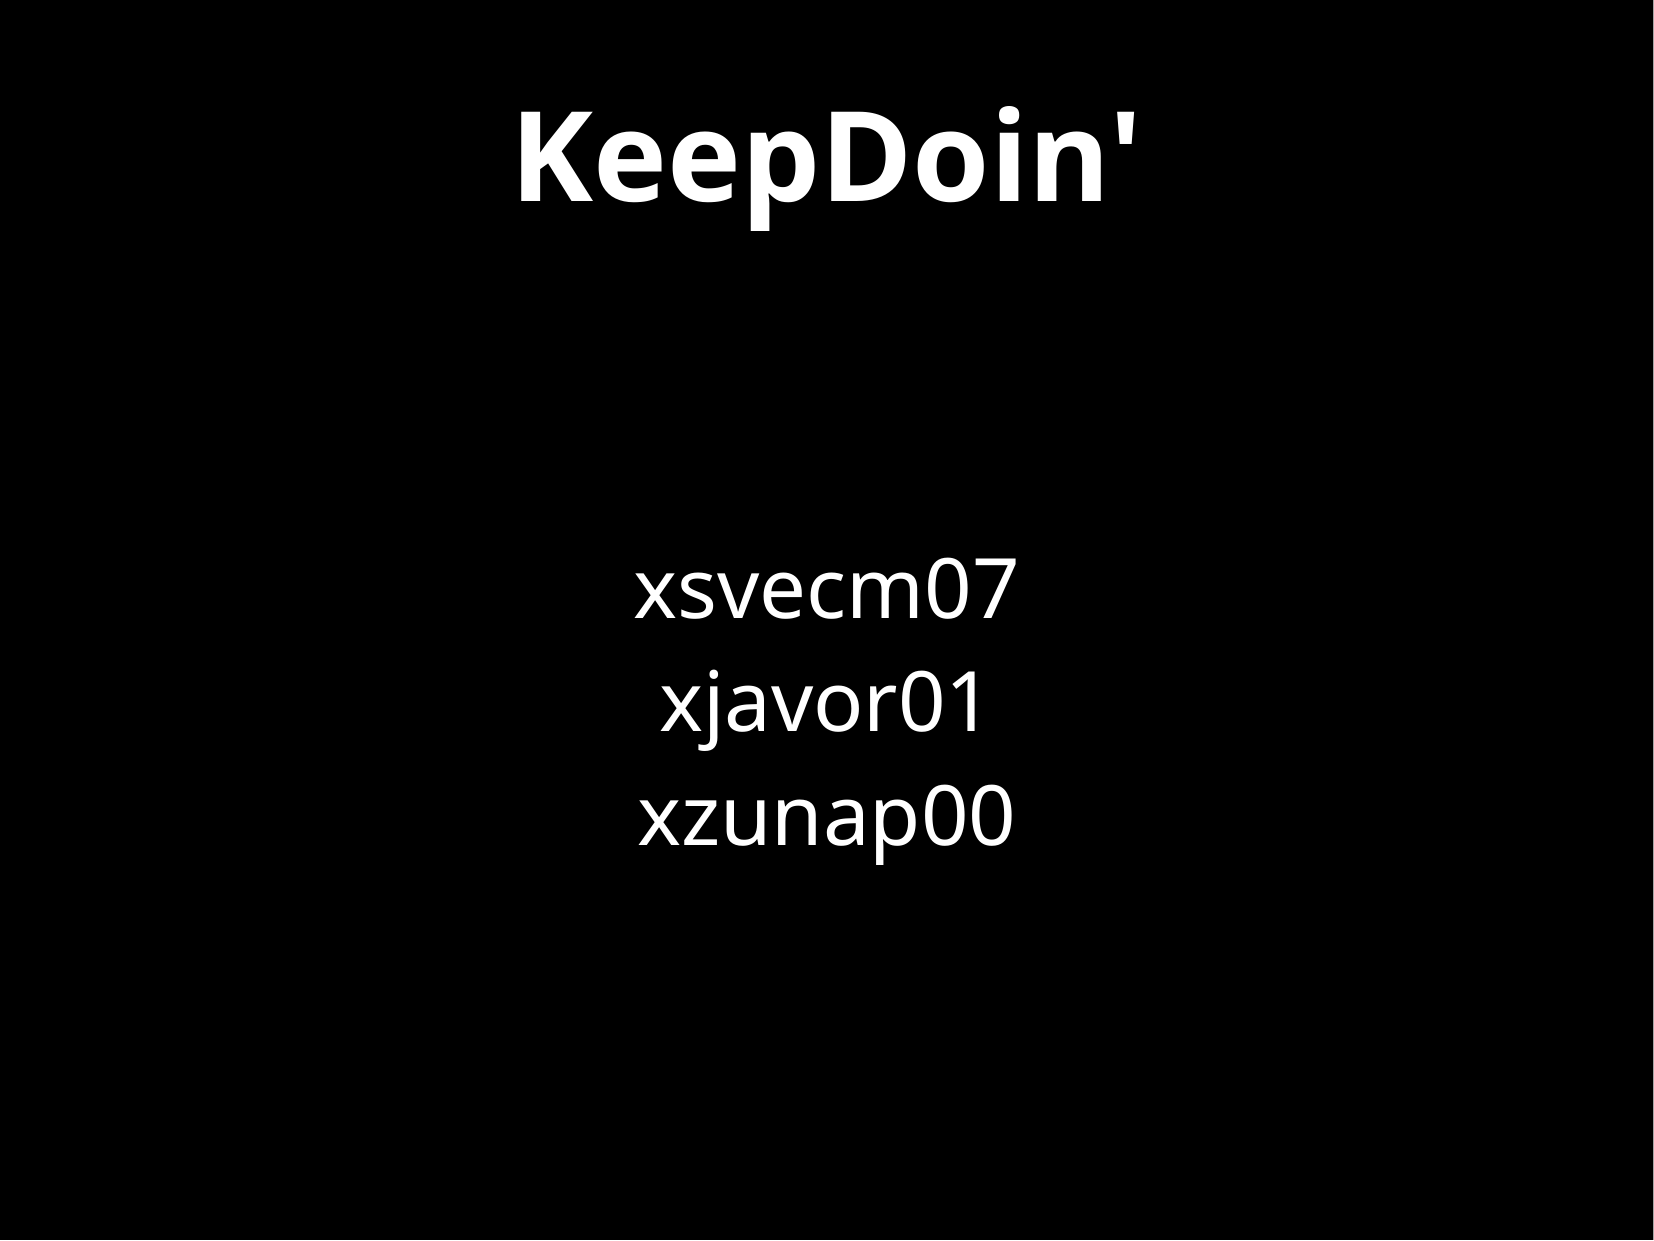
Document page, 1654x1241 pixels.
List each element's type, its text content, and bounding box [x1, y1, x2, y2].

subtitle xsvecm07 xjavor01 xzunap00 [82, 290, 1571, 1109]
title KeepDoin' [82, 49, 1571, 257]
